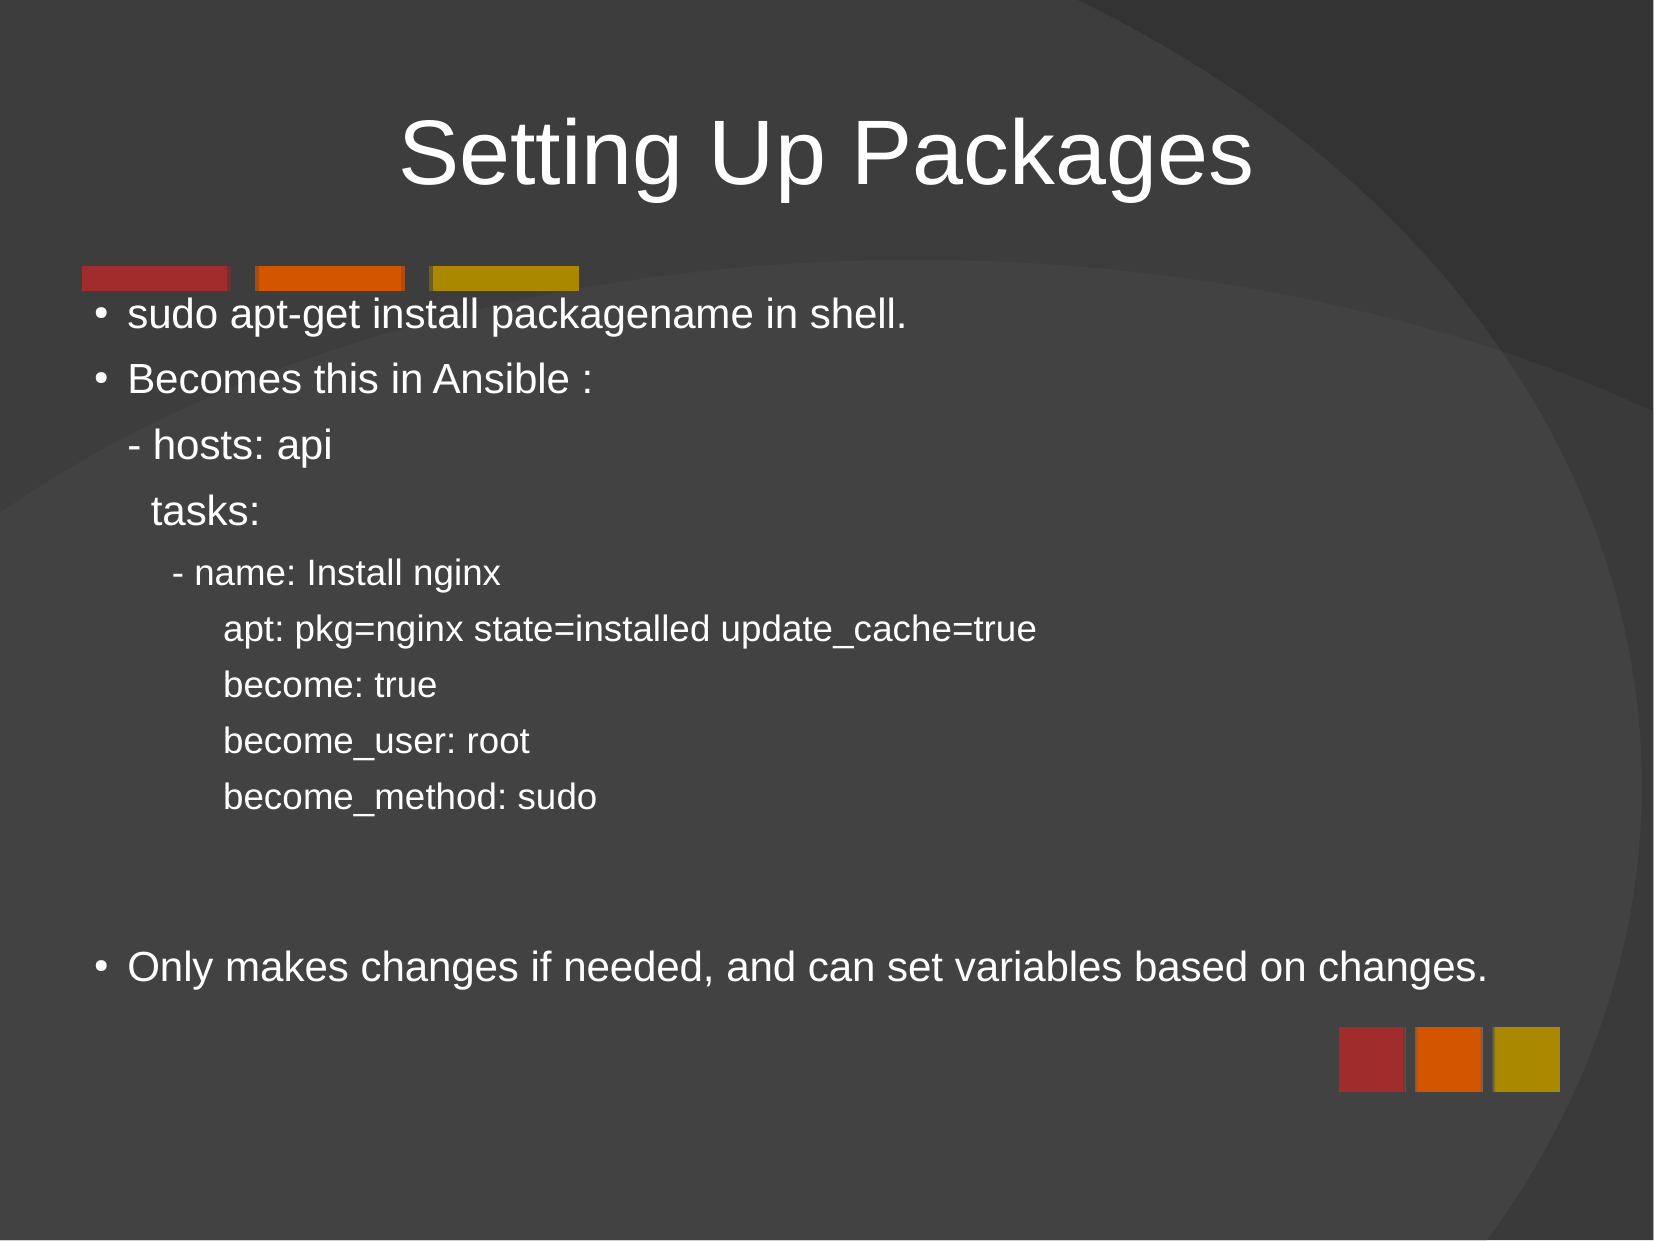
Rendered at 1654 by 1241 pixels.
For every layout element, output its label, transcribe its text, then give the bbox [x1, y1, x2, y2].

title Setting Up Packages [82, 49, 1571, 257]
list sudo apt-get install packagename in shell. Becomes this in Ansible : - hosts: api tasks: - name: Install nginx apt: pkg=nginx state=installed update_cache=true become: true become_user: root become_method: sudo Only makes changes if needed, and can set variables based on changes. [82, 290, 1571, 1010]
picture [82, 266, 579, 290]
picture [1339, 1027, 1560, 1092]
